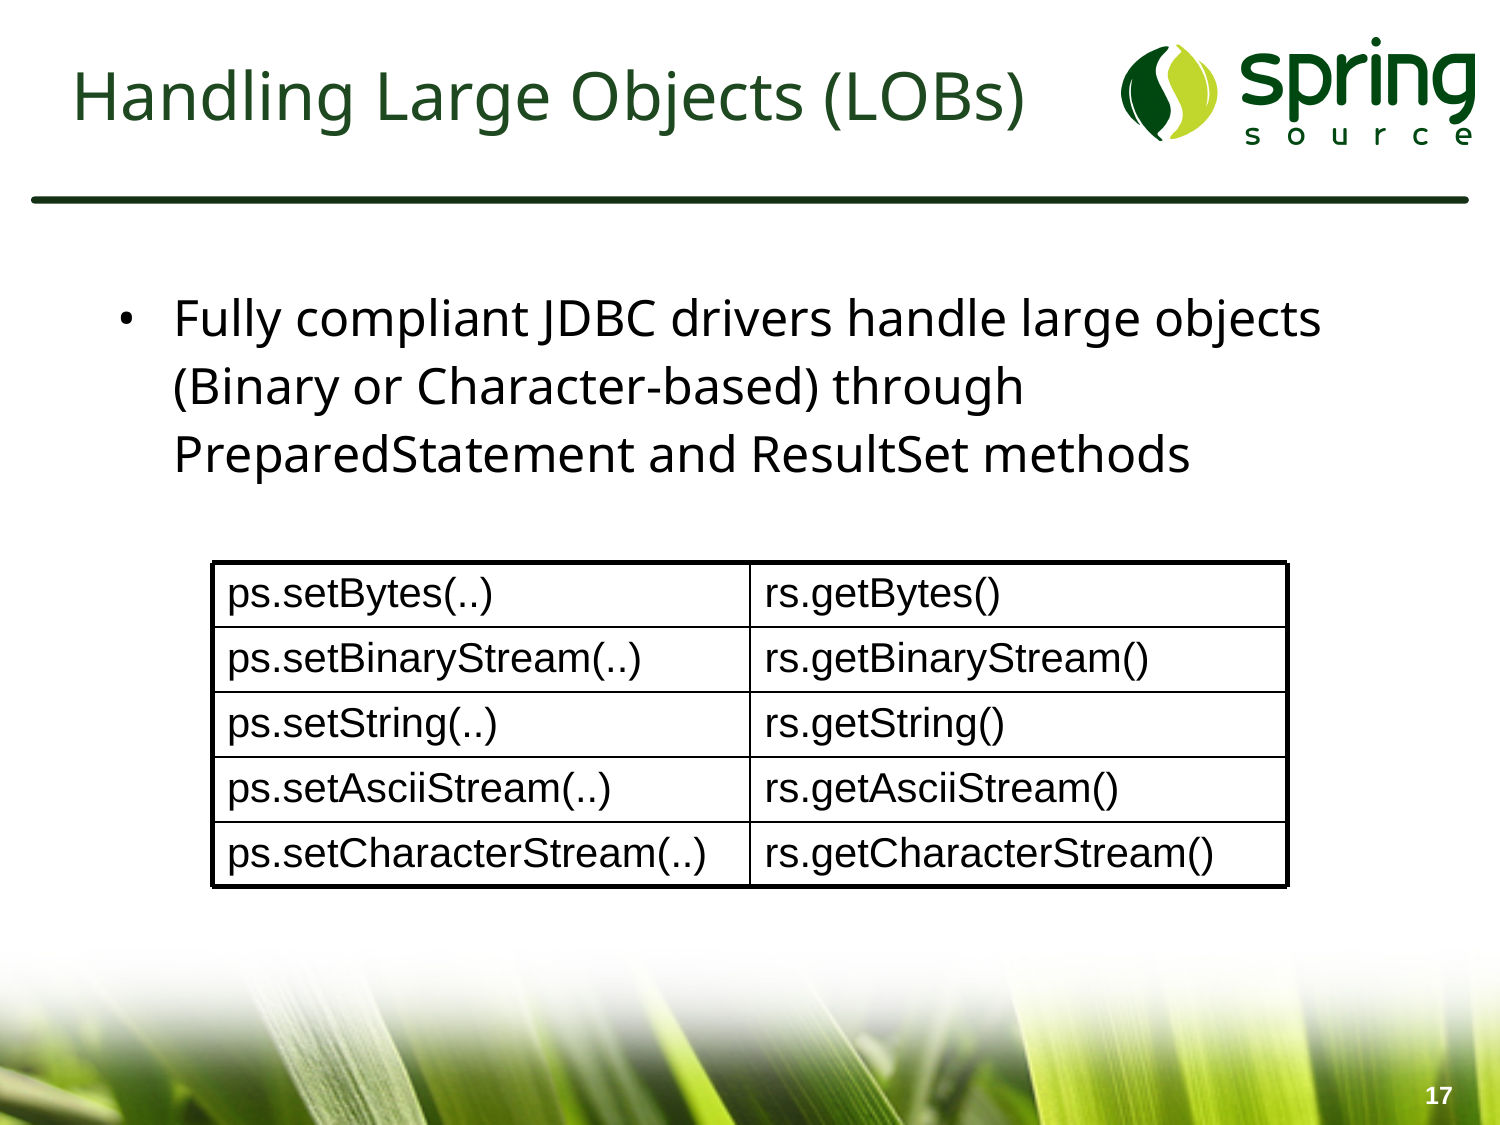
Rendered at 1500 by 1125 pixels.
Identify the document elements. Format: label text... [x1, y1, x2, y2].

text_box ps.setBytes(..) [215, 565, 749, 626]
list Fully compliant JDBC drivers handle large objects (Binary or Character-based) through PreparedStatement and ResultSet methods [103, 275, 1394, 938]
text_box rs.getString() [751, 693, 1285, 756]
text_box ps.setBinaryStream(..) [215, 628, 749, 691]
picture [0, 944, 1500, 1125]
text_box rs.getAsciiStream() [751, 758, 1285, 821]
text_box ps.setCharacterStream(..) [215, 823, 749, 884]
text_box rs.getBinaryStream() [751, 628, 1285, 691]
text_box ps.setString(..) [215, 693, 749, 756]
text_box rs.getBytes() [751, 565, 1285, 626]
text_box ps.setAsciiStream(..) [215, 758, 749, 821]
text_box rs.getCharacterStream() [751, 823, 1285, 884]
title Handling Large Objects (LOBs) [56, 5, 1089, 184]
picture [1121, 37, 1475, 145]
